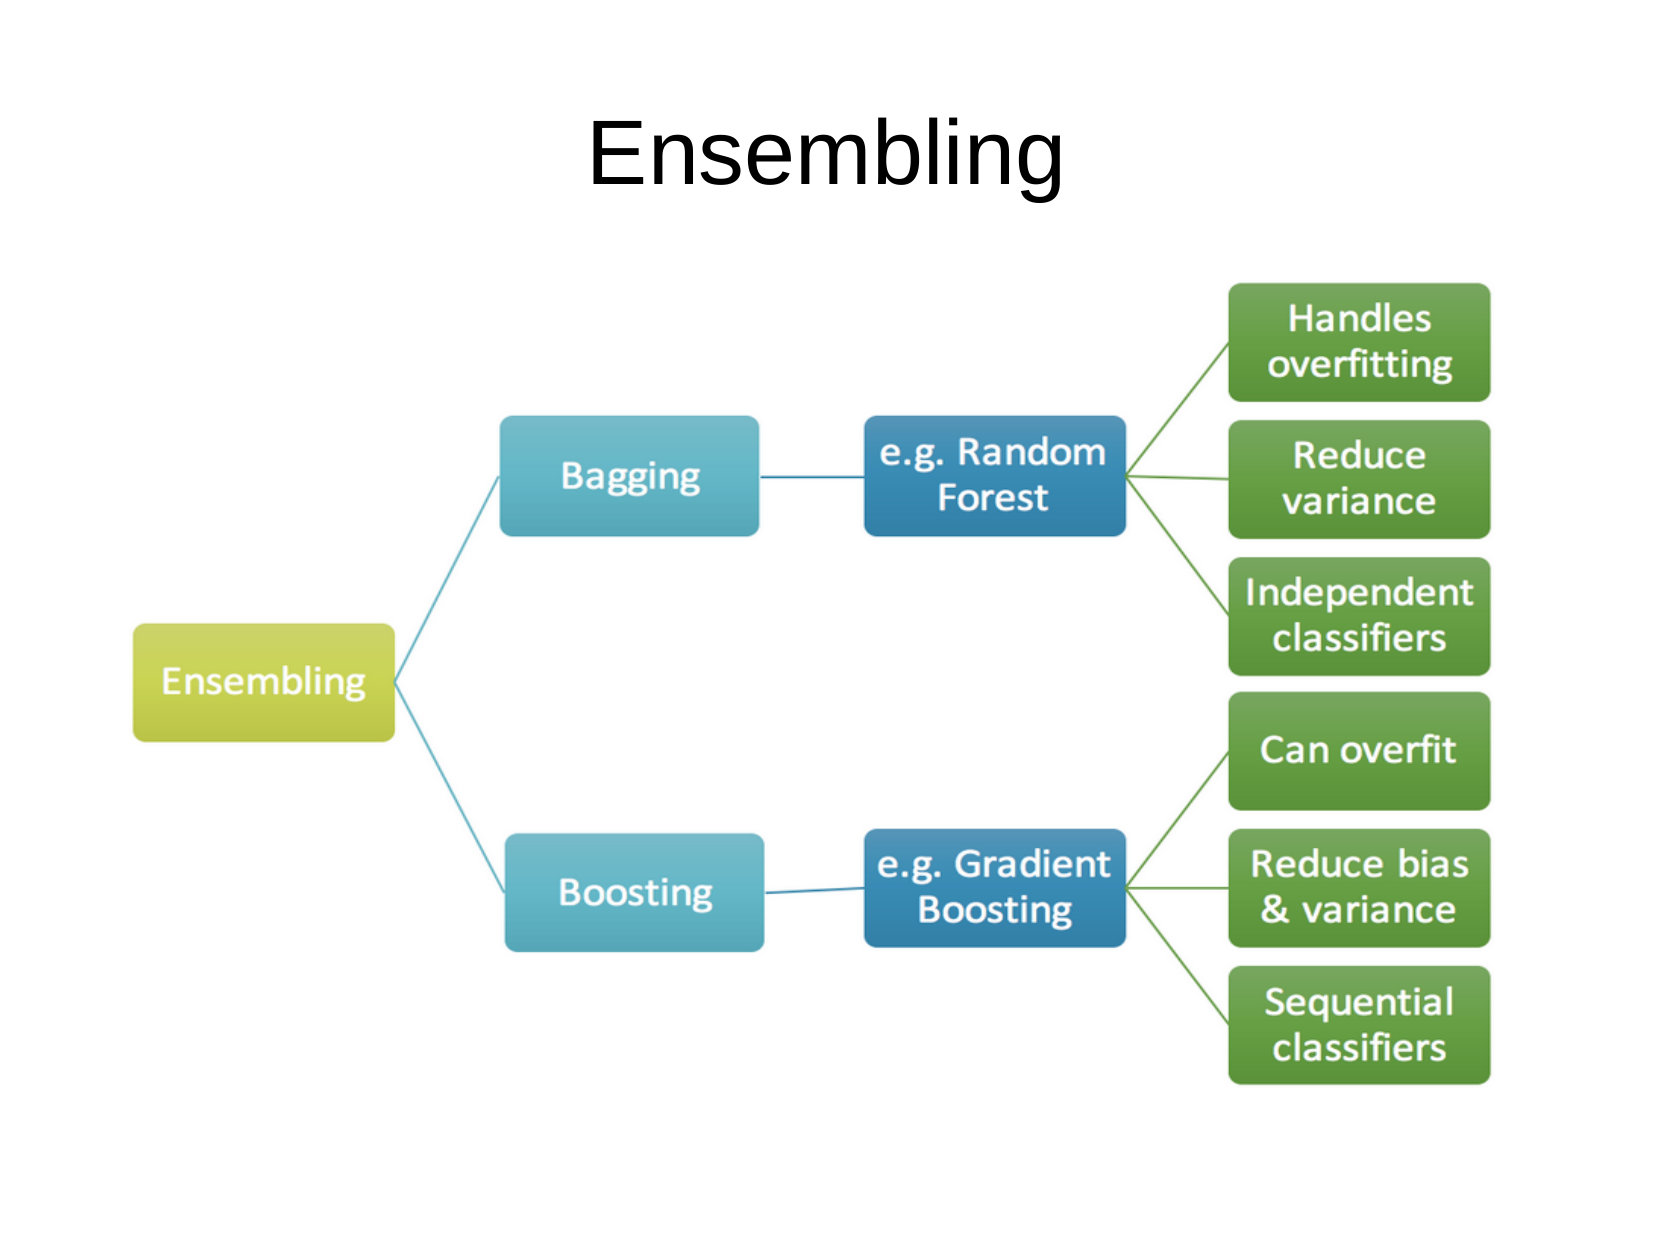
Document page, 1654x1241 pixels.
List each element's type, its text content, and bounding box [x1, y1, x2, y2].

picture [66, 276, 1555, 1095]
title Ensembling [82, 49, 1571, 257]
